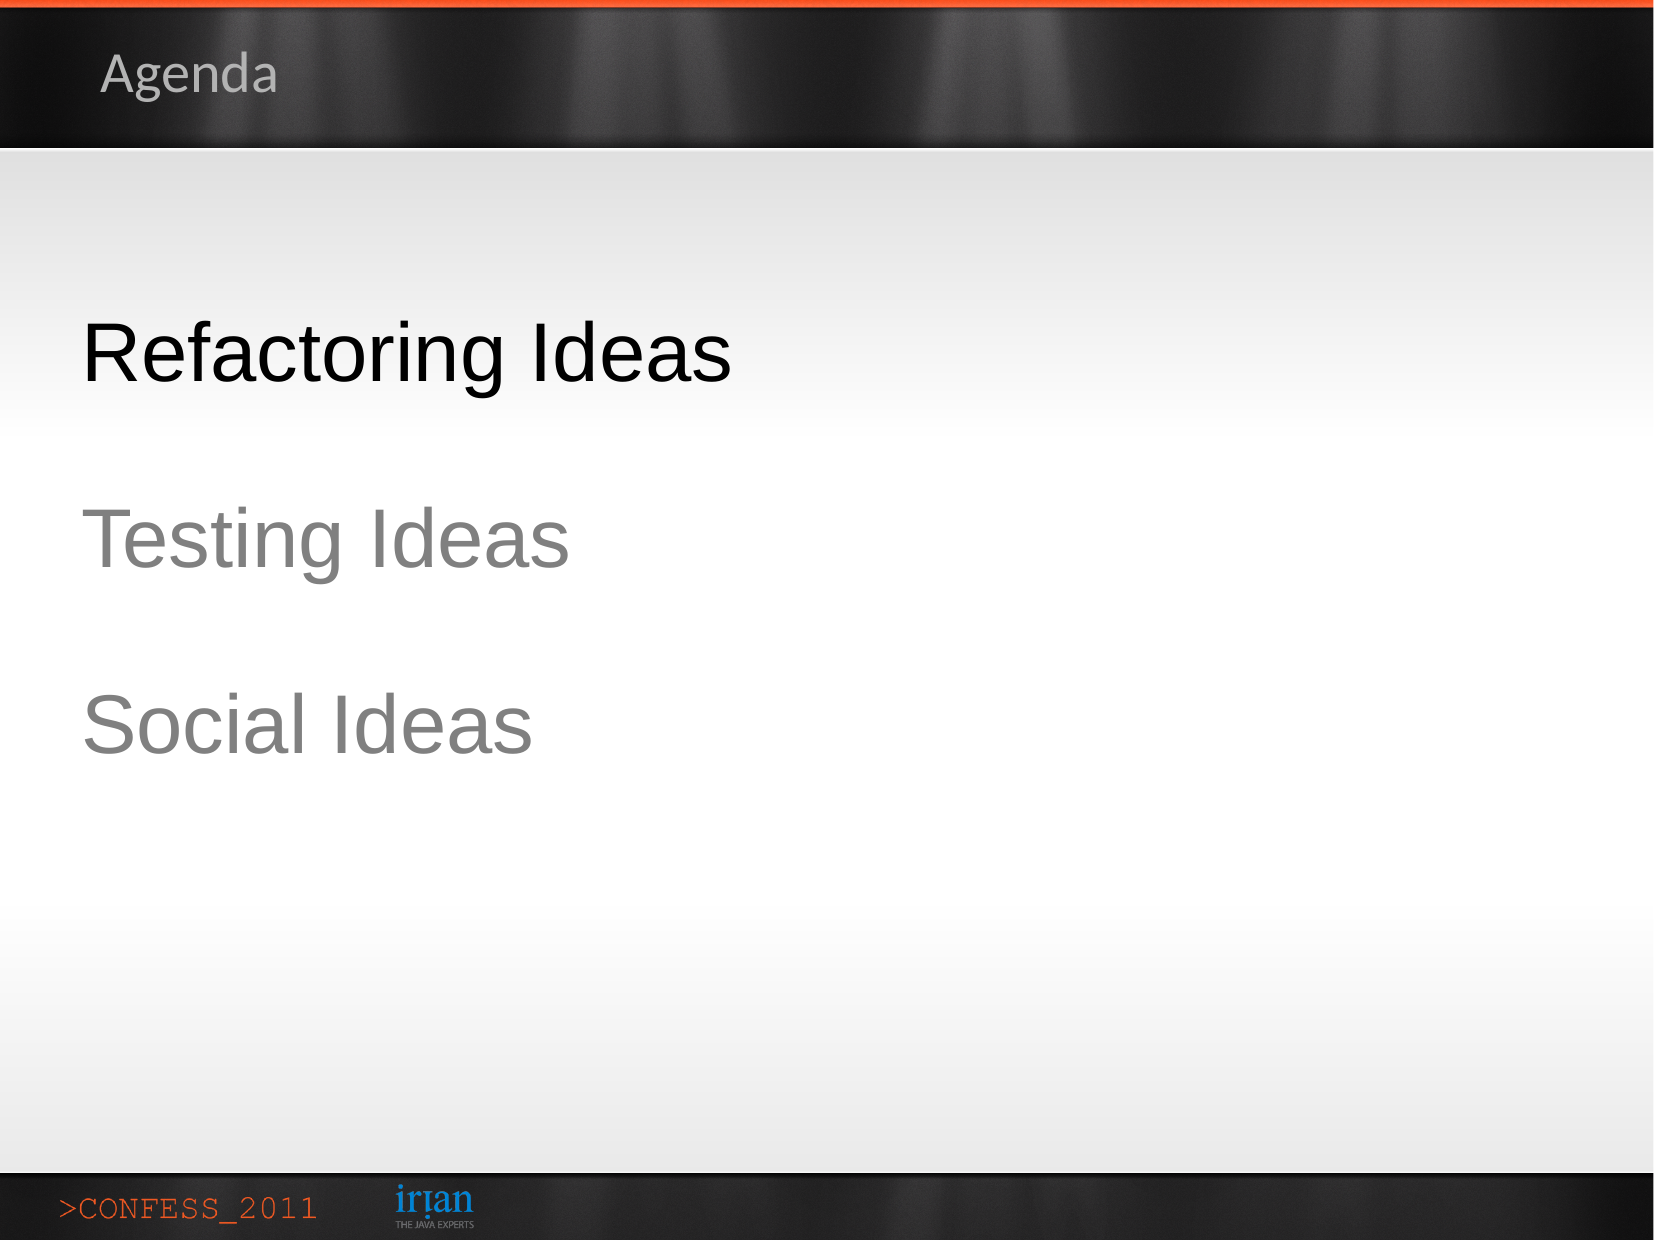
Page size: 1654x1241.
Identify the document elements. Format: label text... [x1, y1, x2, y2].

title Agenda [100, 6, 1589, 151]
text_box Refactoring Ideas Testing Ideas Social Ideas [80, 305, 1570, 1125]
picture [0, 0, 1654, 1240]
